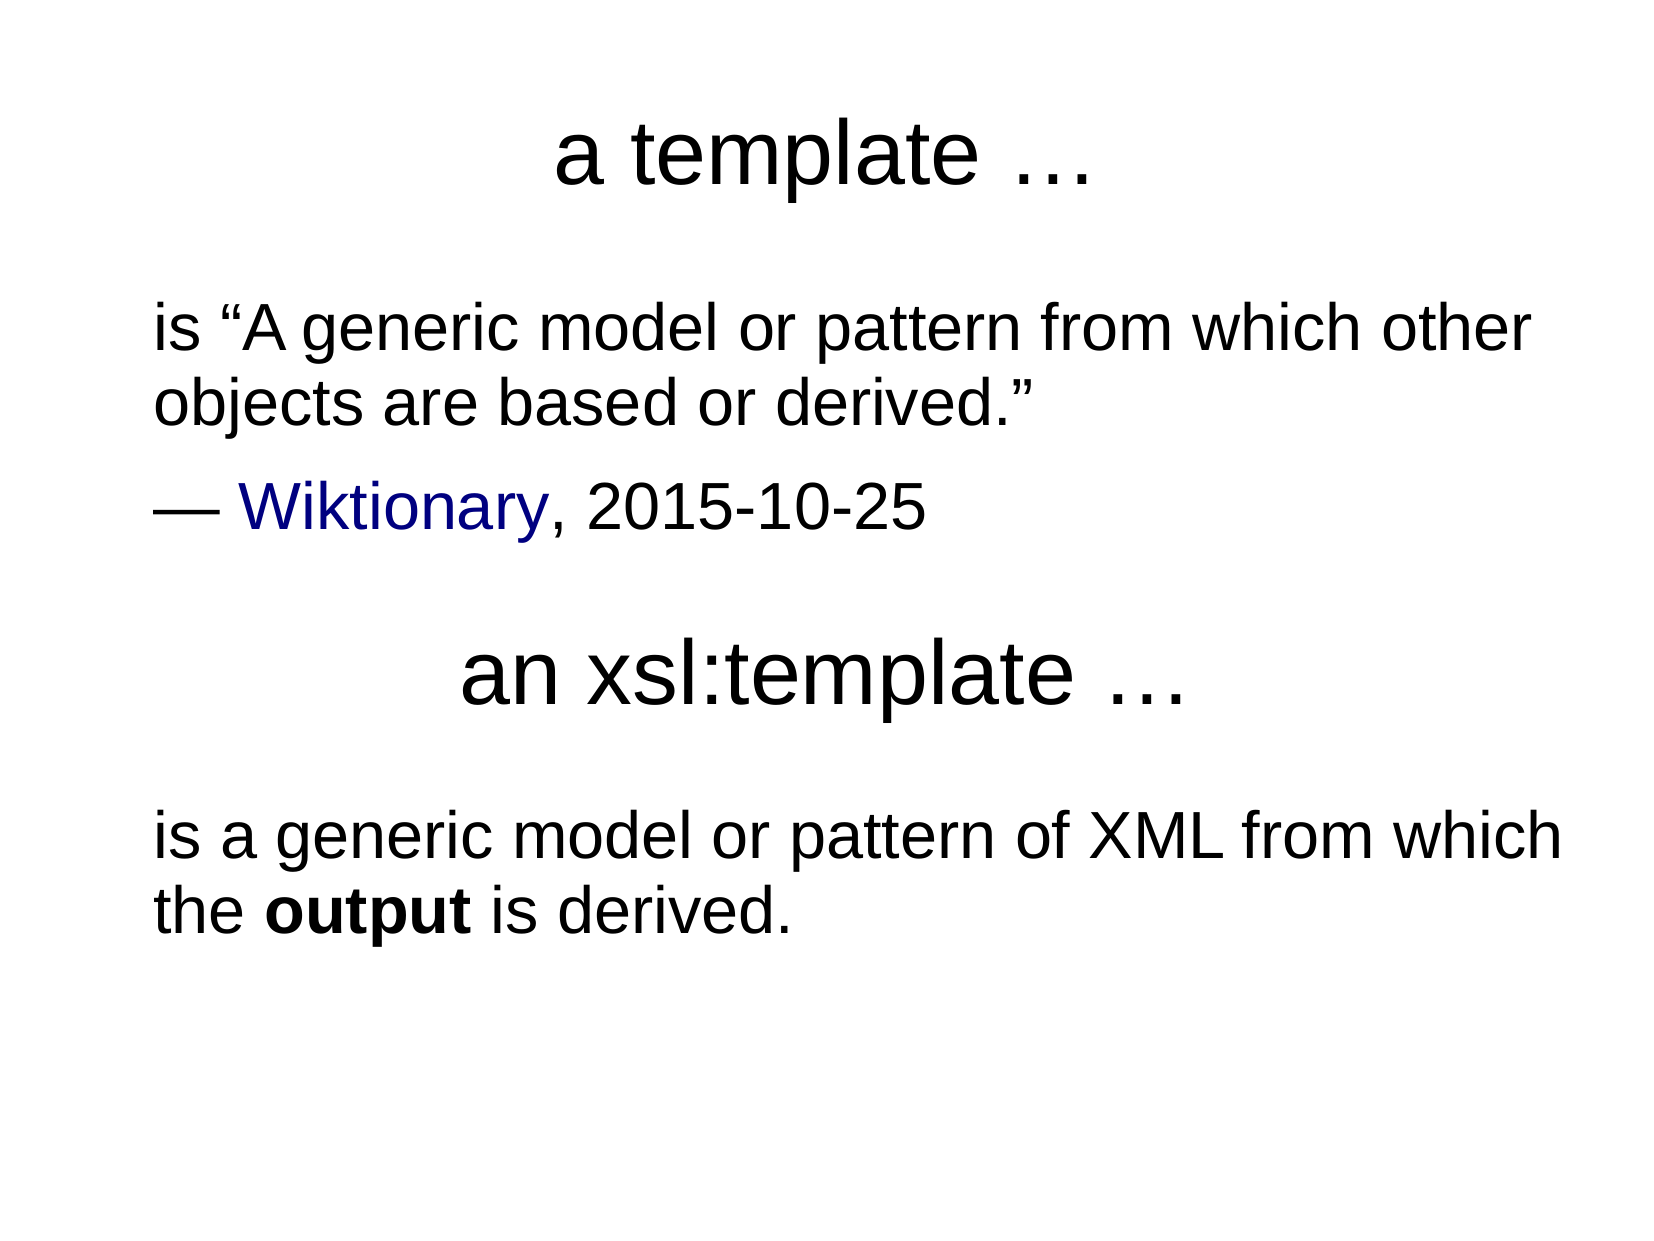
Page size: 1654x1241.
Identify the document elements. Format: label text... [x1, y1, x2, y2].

title a template … [82, 49, 1571, 257]
list is “A generic model or pattern from which other objects are based or derived.” — Wiktionary, 2015-10-25 [82, 290, 1571, 569]
list is a generic model or pattern of XML from which the output is derived. [82, 798, 1571, 1078]
title an xsl:template … [82, 569, 1571, 777]
